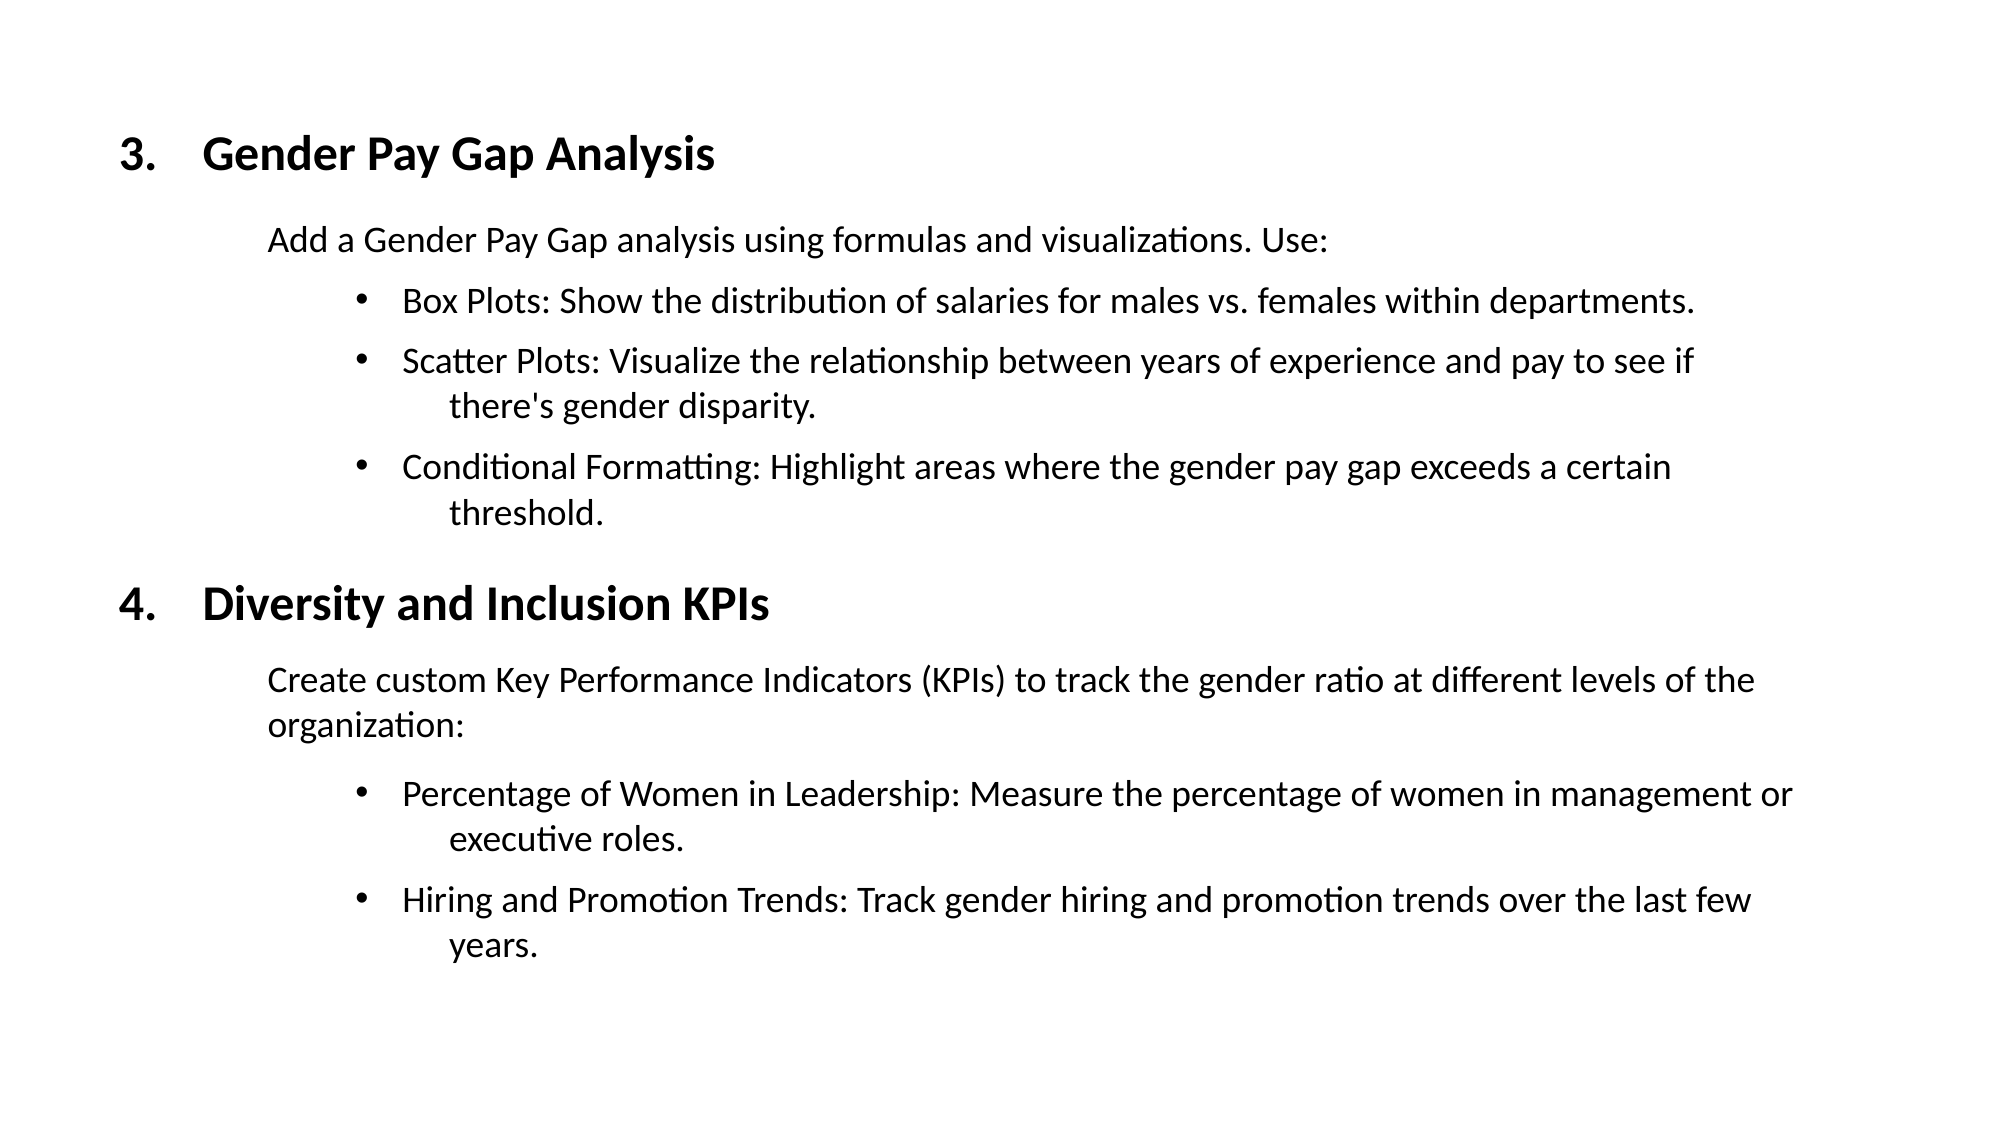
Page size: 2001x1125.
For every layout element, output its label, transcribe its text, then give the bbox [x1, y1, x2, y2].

text_box Box Plots: Show the distribution of salaries for males vs. females within departments. [340, 268, 1719, 328]
text_box Add a Gender Pay Gap analysis using formulas and visualizations. Use: [252, 207, 1700, 269]
text_box Hiring and Promotion Trends: Track gender hiring and promotion trends over the last few years. [340, 867, 1827, 974]
text_box Scatter Plots: Visualize the relationship between years of experience and pay to see if there's gender disparity. [340, 328, 1772, 435]
text_box 4. Diversity and Inclusion KPIs [103, 562, 1105, 639]
text_box 3. Gender Pay Gap Analysis [103, 113, 1105, 189]
text_box Percentage of Women in Leadership: Measure the percentage of women in management or executive roles. [340, 761, 1915, 868]
text_box Create custom Key Performance Indicators (KPIs) to track the gender ratio at different levels of the organization: [252, 647, 1879, 754]
text_box Conditional Formatting: Highlight areas where the gender pay gap exceeds a certain threshold. [340, 434, 1750, 541]
